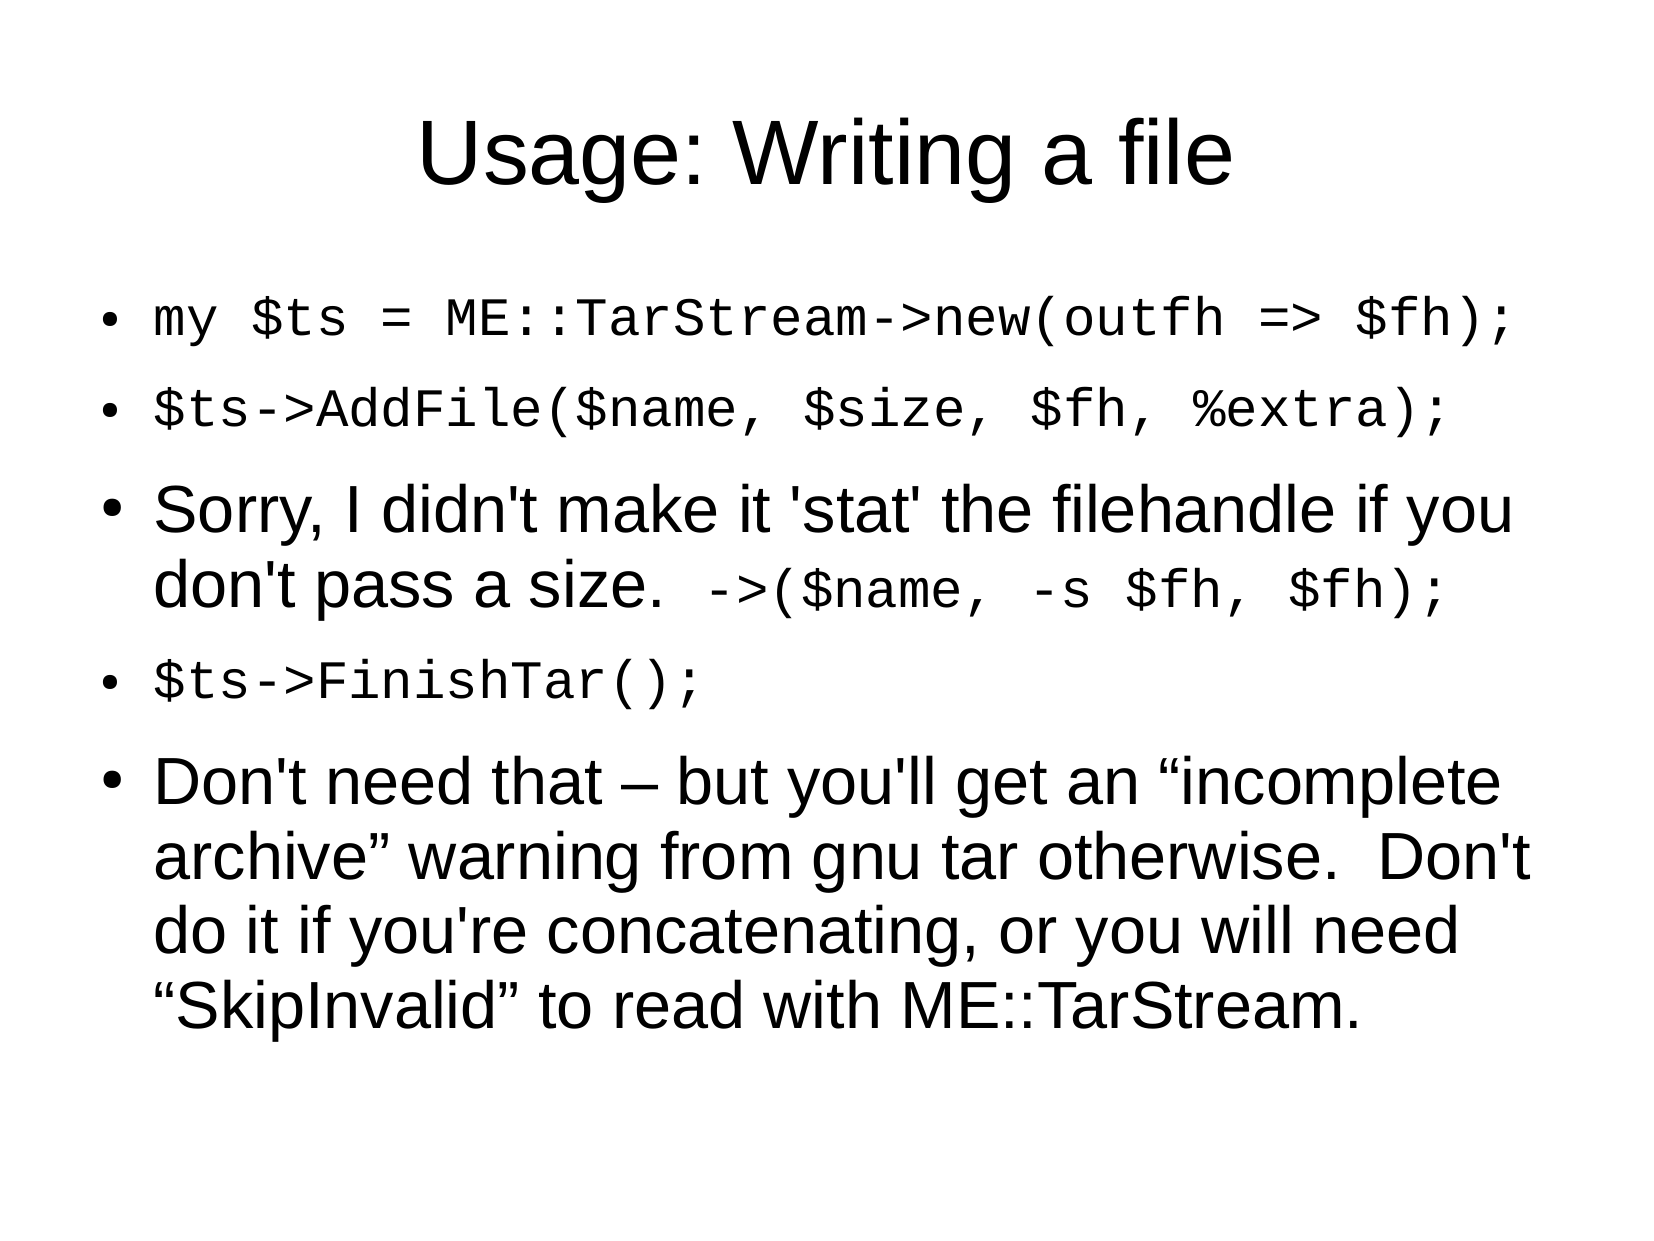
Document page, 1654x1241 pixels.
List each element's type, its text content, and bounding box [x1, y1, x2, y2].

list my $ts = ME::TarStream->new(outfh => $fh); $ts->AddFile($name, $size, $fh, %extra); Sorry, I didn't make it 'stat' the filehandle if you don't pass a size. ->($name, -s $fh, $fh); $ts->FinishTar(); Don't need that – but you'll get an “incomplete archive” warning from gnu tar otherwise. Don't do it if you're concatenating, or you will need “SkipInvalid” to read with ME::TarStream. [82, 290, 1571, 1109]
title Usage: Writing a file [82, 49, 1571, 257]
